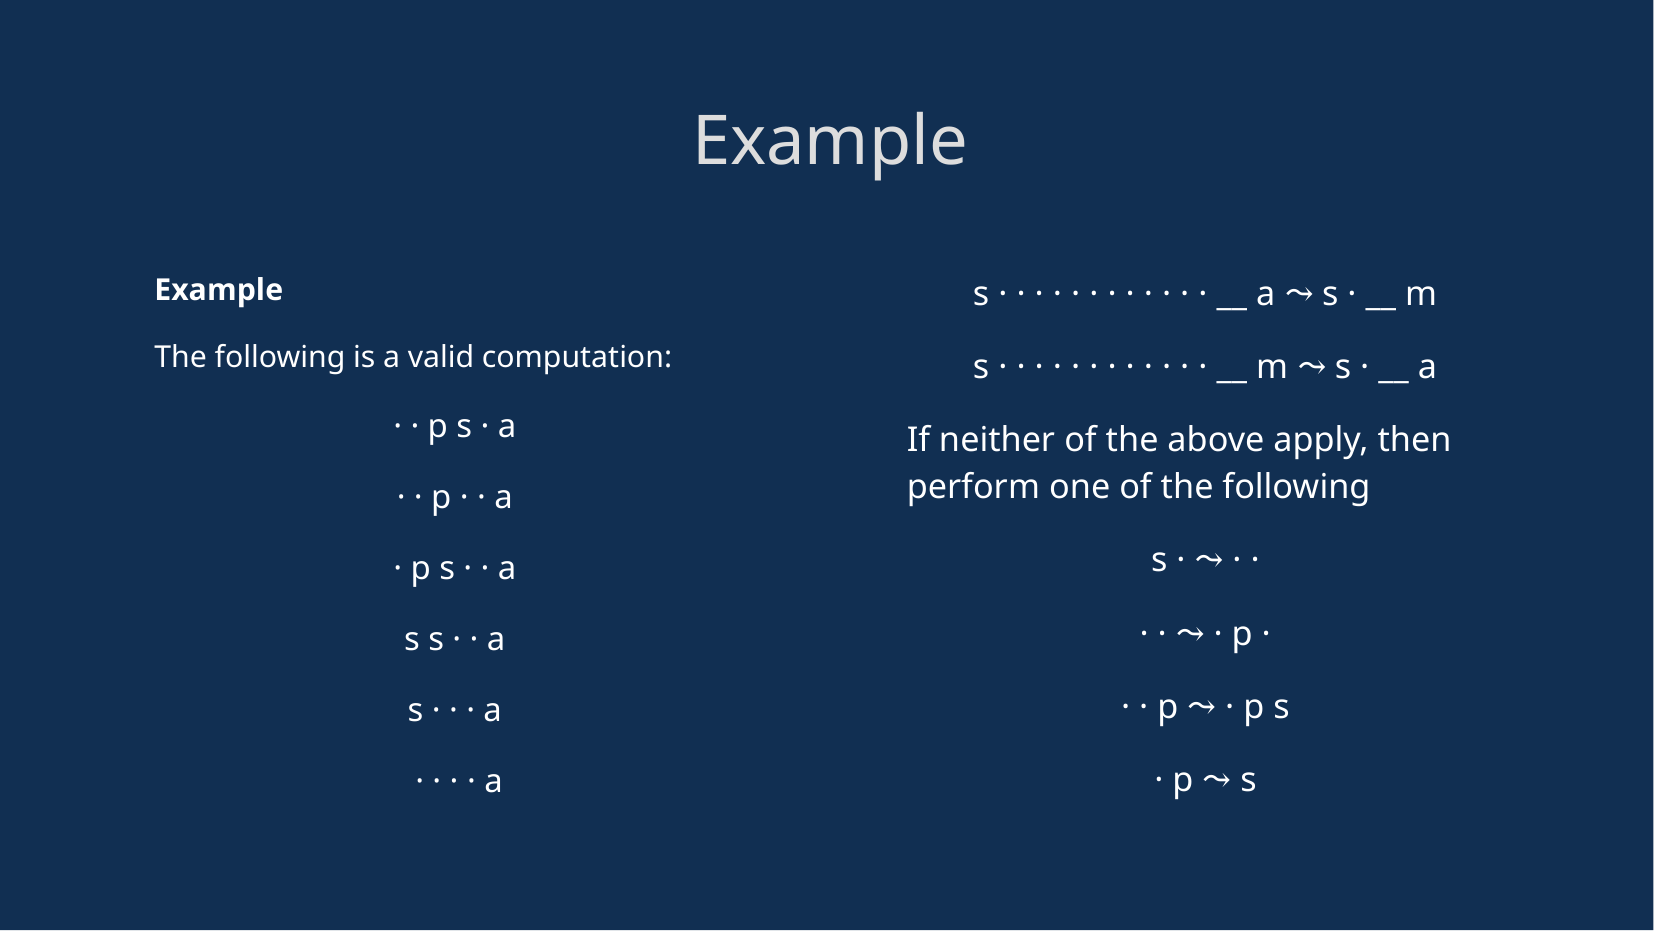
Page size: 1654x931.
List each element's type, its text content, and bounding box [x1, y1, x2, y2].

title Example [97, 56, 1563, 220]
list Example The following is a valid computation: · · p s · a · · p · · a · p s · · a s s · · a s · · · a · · · · a [97, 268, 813, 806]
list s · · · · · · · · · · · · __ a ⤳ s · __ m s · · · · · · · · · · · · __ m ⤳ s · __ a If neither of the above apply, then perform one of the following s · ⤳ · · · · ⤳ · p · · · p ⤳ · p s · p ⤳ s [848, 268, 1563, 806]
